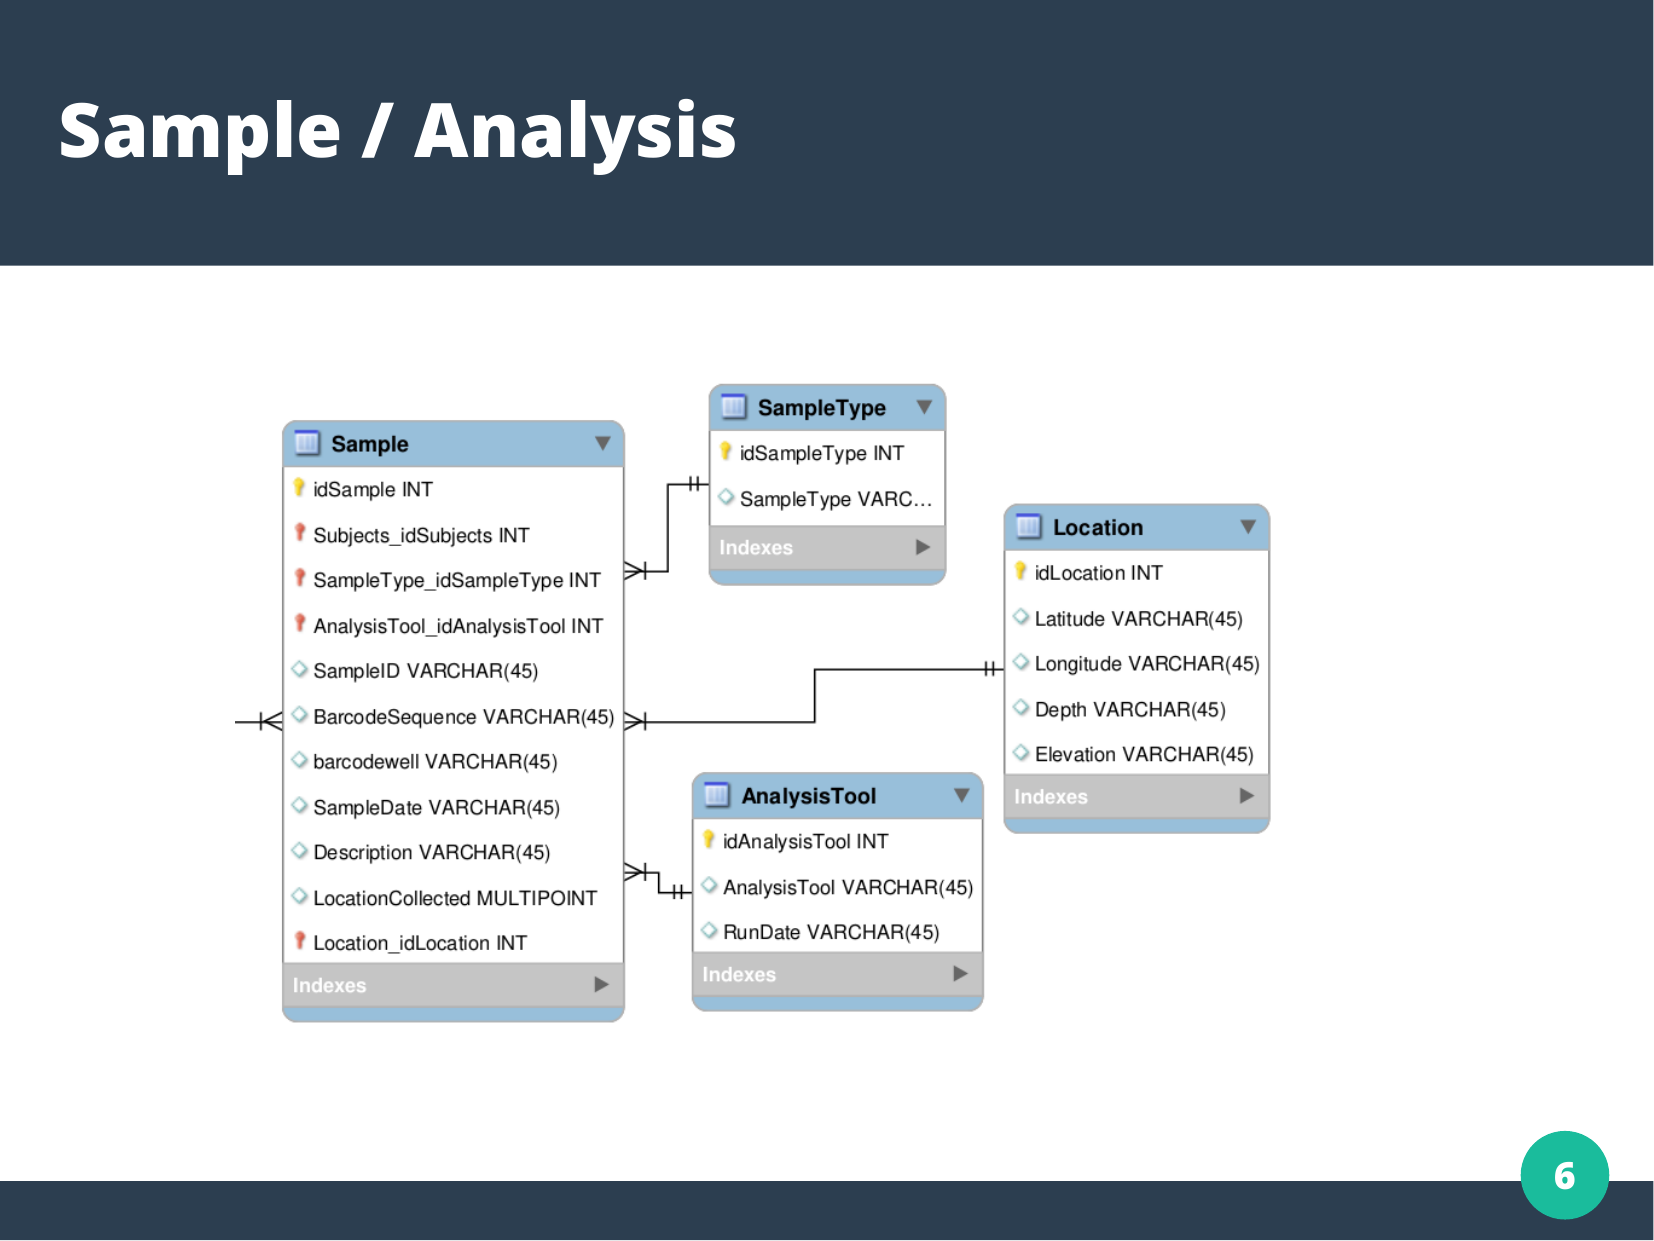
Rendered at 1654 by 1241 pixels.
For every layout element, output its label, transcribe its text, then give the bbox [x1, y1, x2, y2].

picture [235, 344, 1336, 1077]
title Sample / Analysis [59, 49, 1595, 207]
